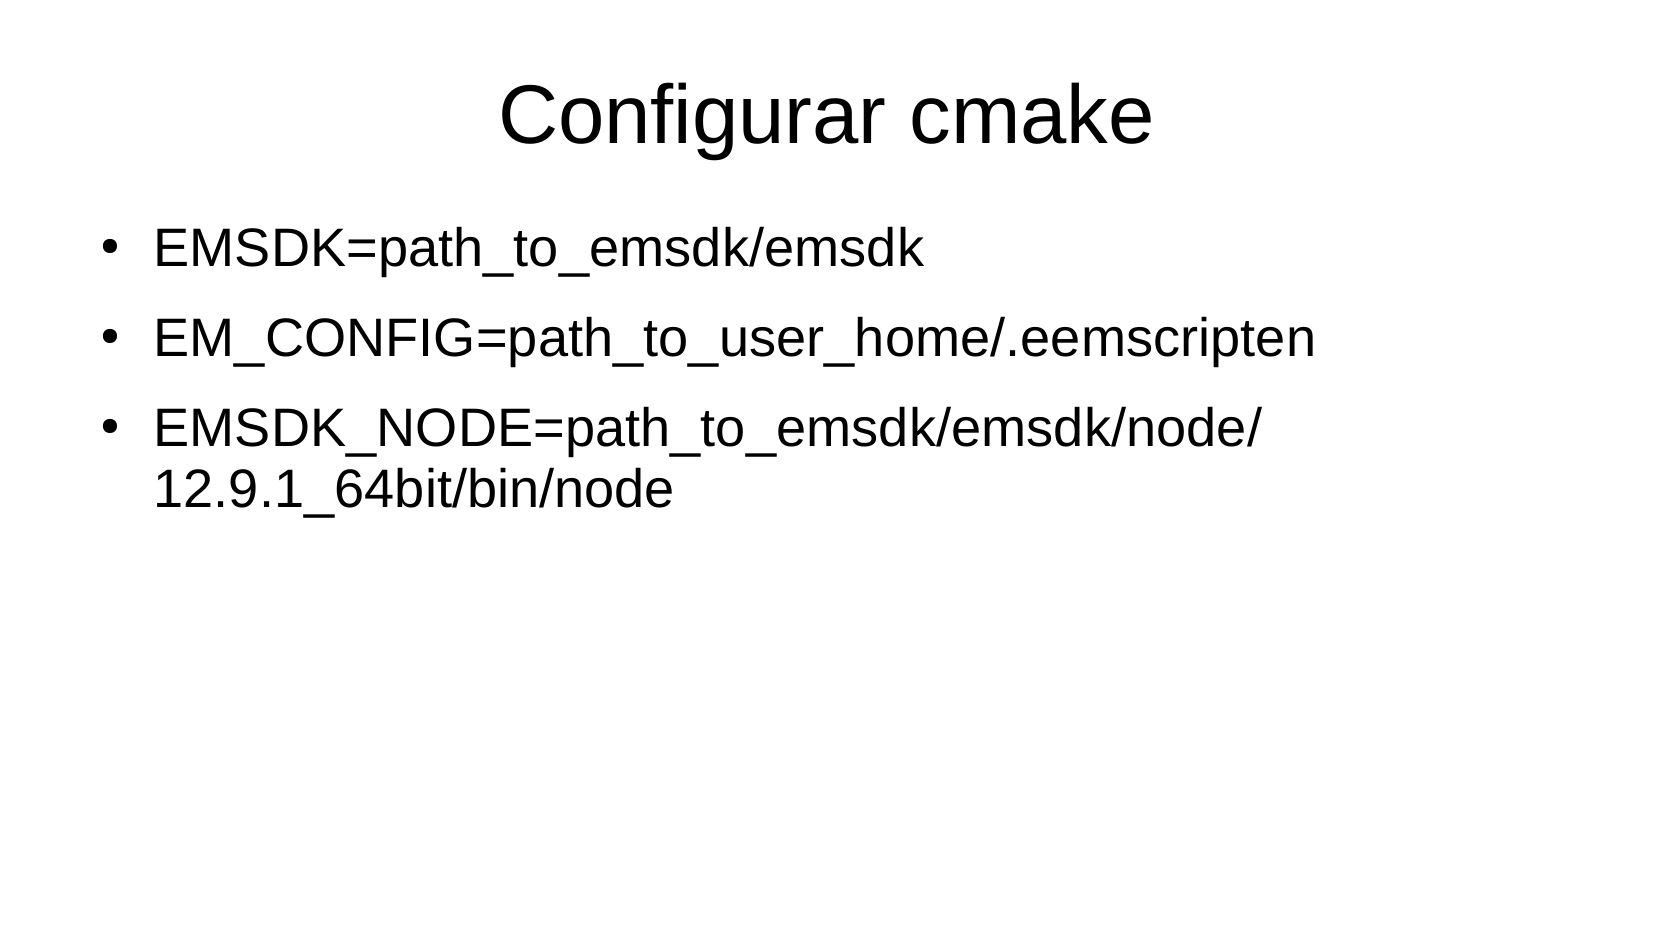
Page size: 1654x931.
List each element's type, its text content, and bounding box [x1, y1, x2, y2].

title Configurar cmake [82, 37, 1571, 193]
list EMSDK=path_to_emsdk/emsdk EM_CONFIG=path_to_user_home/.eemscripten EMSDK_NODE=path_to_emsdk/emsdk/node/12.9.1_64bit/bin/node [82, 217, 1571, 758]
